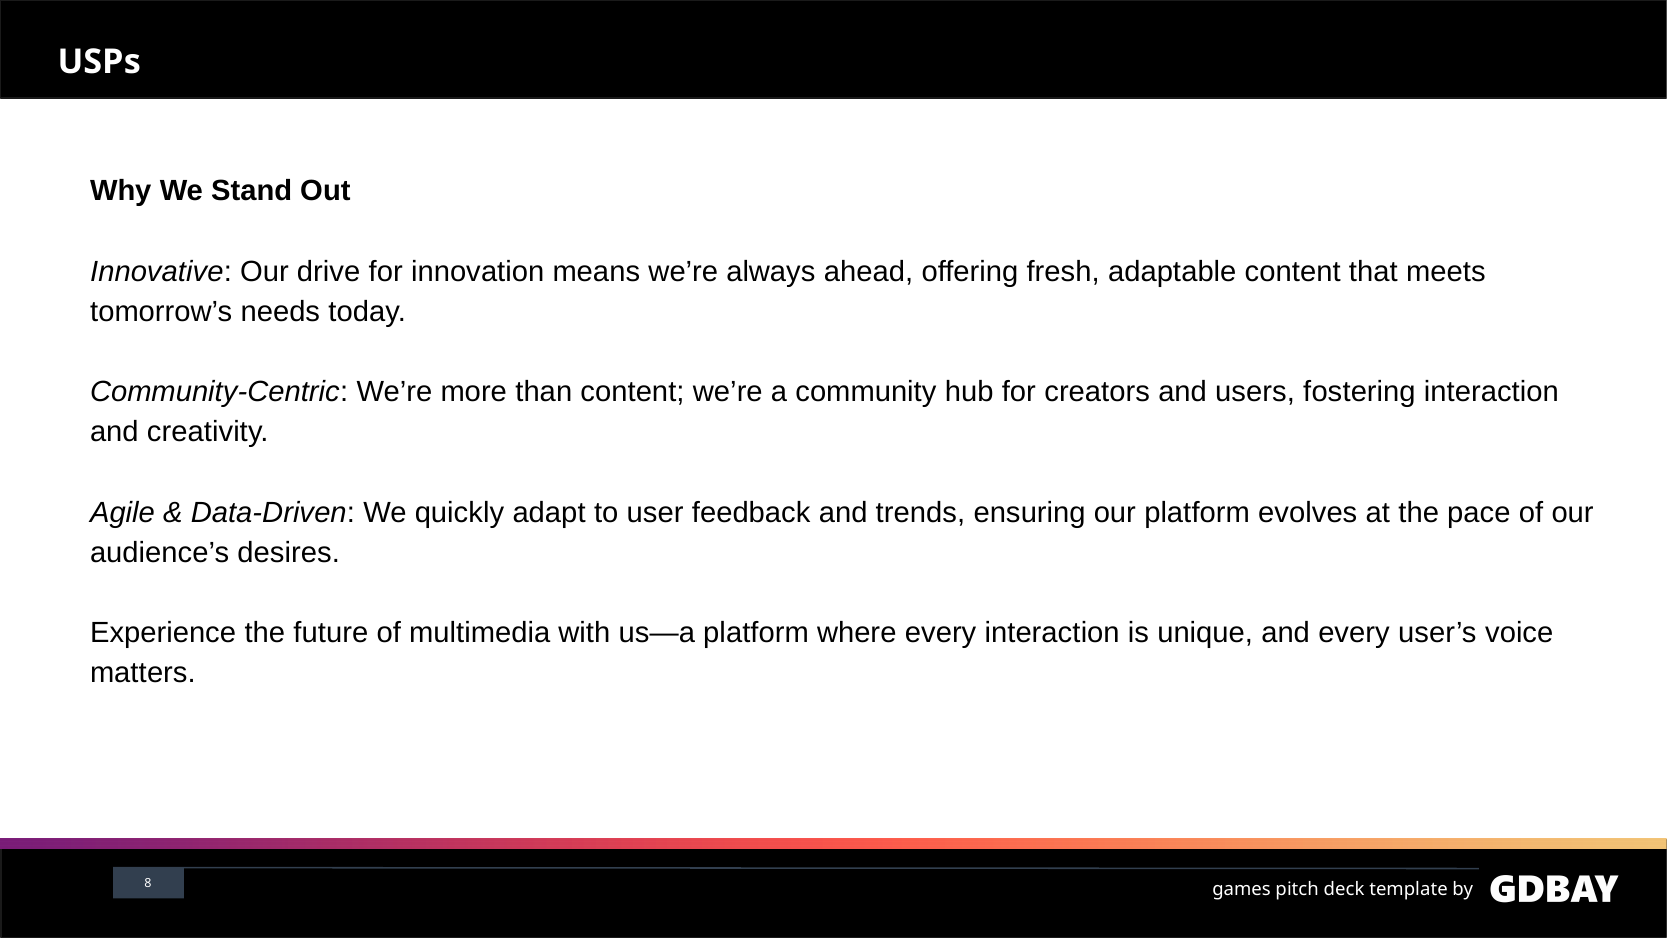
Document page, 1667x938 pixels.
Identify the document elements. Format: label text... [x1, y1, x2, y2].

picture [1479, 863, 1630, 914]
slide_number <number> [111, 867, 185, 900]
text_box Why We Stand Out Innovative: Our drive for innovation means we’re always ahead, offering fresh, adaptable content that meets tomorrow’s needs today. Community-Centric: We’re more than content; we’re a community hub for creators and users, fostering interaction and creativity. Agile & Data-Driven: We quickly adapt to user feedback and trends, ensuring our platform evolves at the pace of our audience’s desires. Experience the future of multimedia with us—a platform where every interaction is unique, and every user’s voice matters. [74, 151, 1613, 704]
picture [0, 838, 1667, 849]
title USPs [42, 25, 1480, 88]
